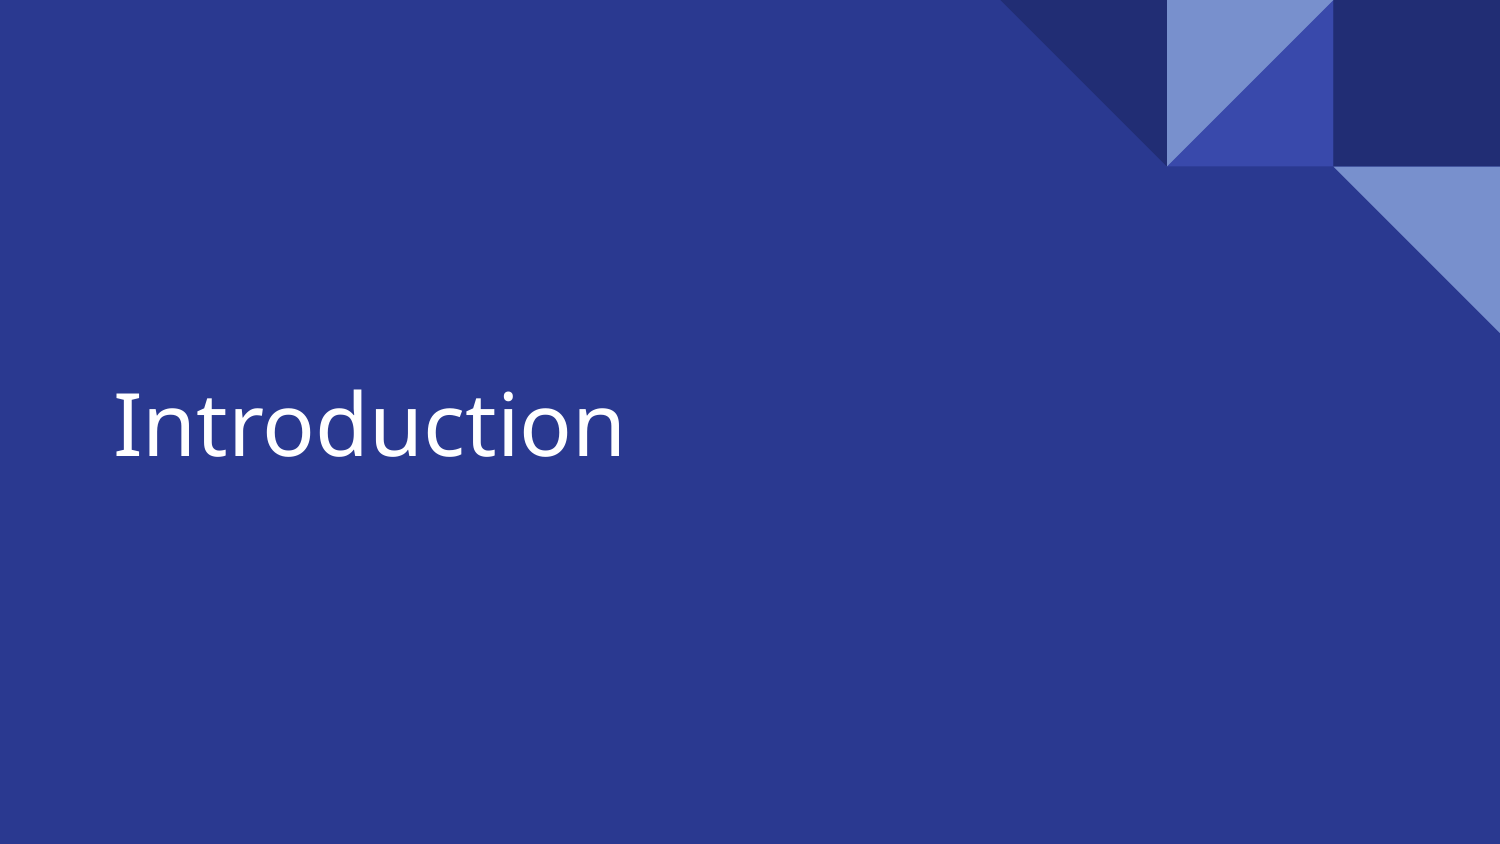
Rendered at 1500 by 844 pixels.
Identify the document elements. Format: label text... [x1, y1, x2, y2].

title Introduction [98, 353, 1447, 491]
